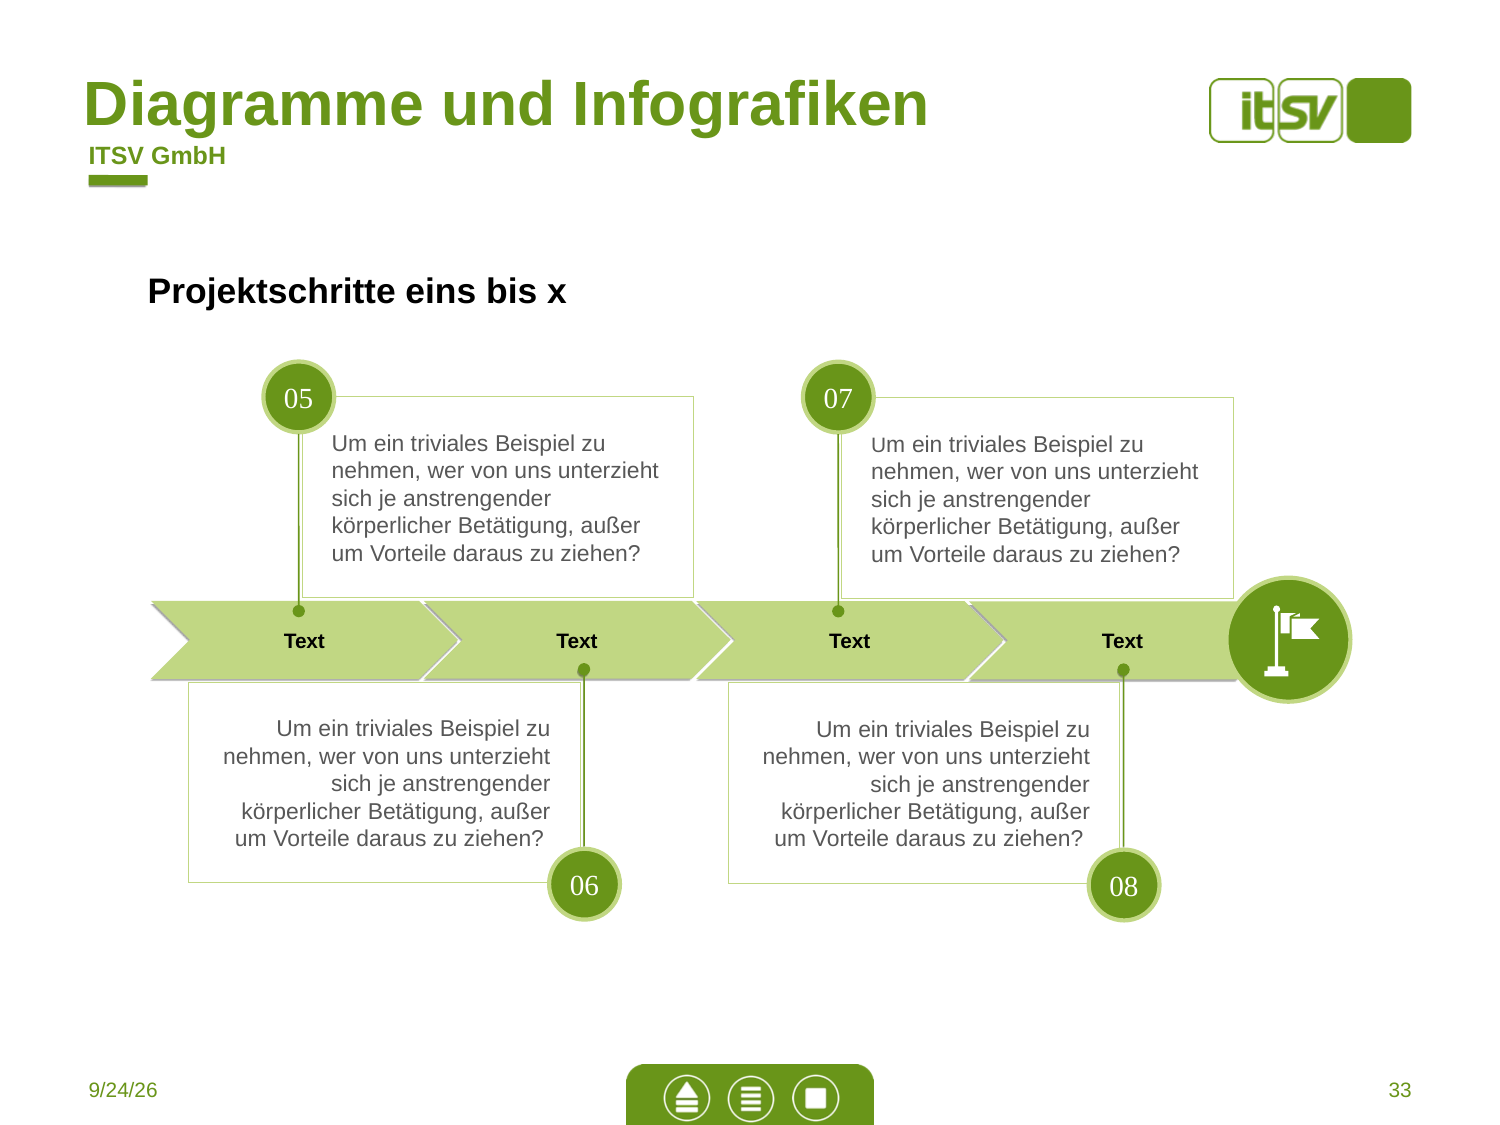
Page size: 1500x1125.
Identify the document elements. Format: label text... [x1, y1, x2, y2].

picture [626, 1064, 874, 1125]
slide_number <number> [1074, 1076, 1412, 1115]
text_box Text [696, 601, 1004, 679]
text_box Um ein triviales Beispiel zu nehmen, wer von uns unterzieht sich je anstrengender körperlicher Betätigung, außer um Vorteile daraus zu ziehen? [302, 396, 694, 598]
text_box [1226, 577, 1351, 702]
text_box Um ein triviales Beispiel zu nehmen, wer von uns unterzieht sich je anstrengender körperlicher Betätigung, außer um Vorteile daraus zu ziehen? [728, 682, 1120, 884]
title Diagramme und Infografiken [83, 62, 1187, 139]
text_box 06 [549, 848, 620, 920]
subtitle Projektschritte eins bis x [147, 268, 1353, 312]
text_box 05 [263, 361, 335, 433]
text_box Text [423, 600, 731, 679]
picture [1209, 78, 1412, 143]
text_box Um ein triviales Beispiel zu nehmen, wer von uns unterzieht sich je anstrengender körperlicher Betätigung, außer um Vorteile daraus zu ziehen? [188, 682, 581, 883]
text_box Um ein triviales Beispiel zu nehmen, wer von uns unterzieht sich je anstrengender körperlicher Betätigung, außer um Vorteile daraus zu ziehen? [841, 397, 1234, 599]
text_box 08 [1088, 849, 1160, 921]
text_box Text [968, 601, 1239, 680]
slide_number 2/24/20 [88, 1076, 425, 1115]
text_box 07 [802, 361, 874, 433]
text_box Text [150, 600, 458, 679]
